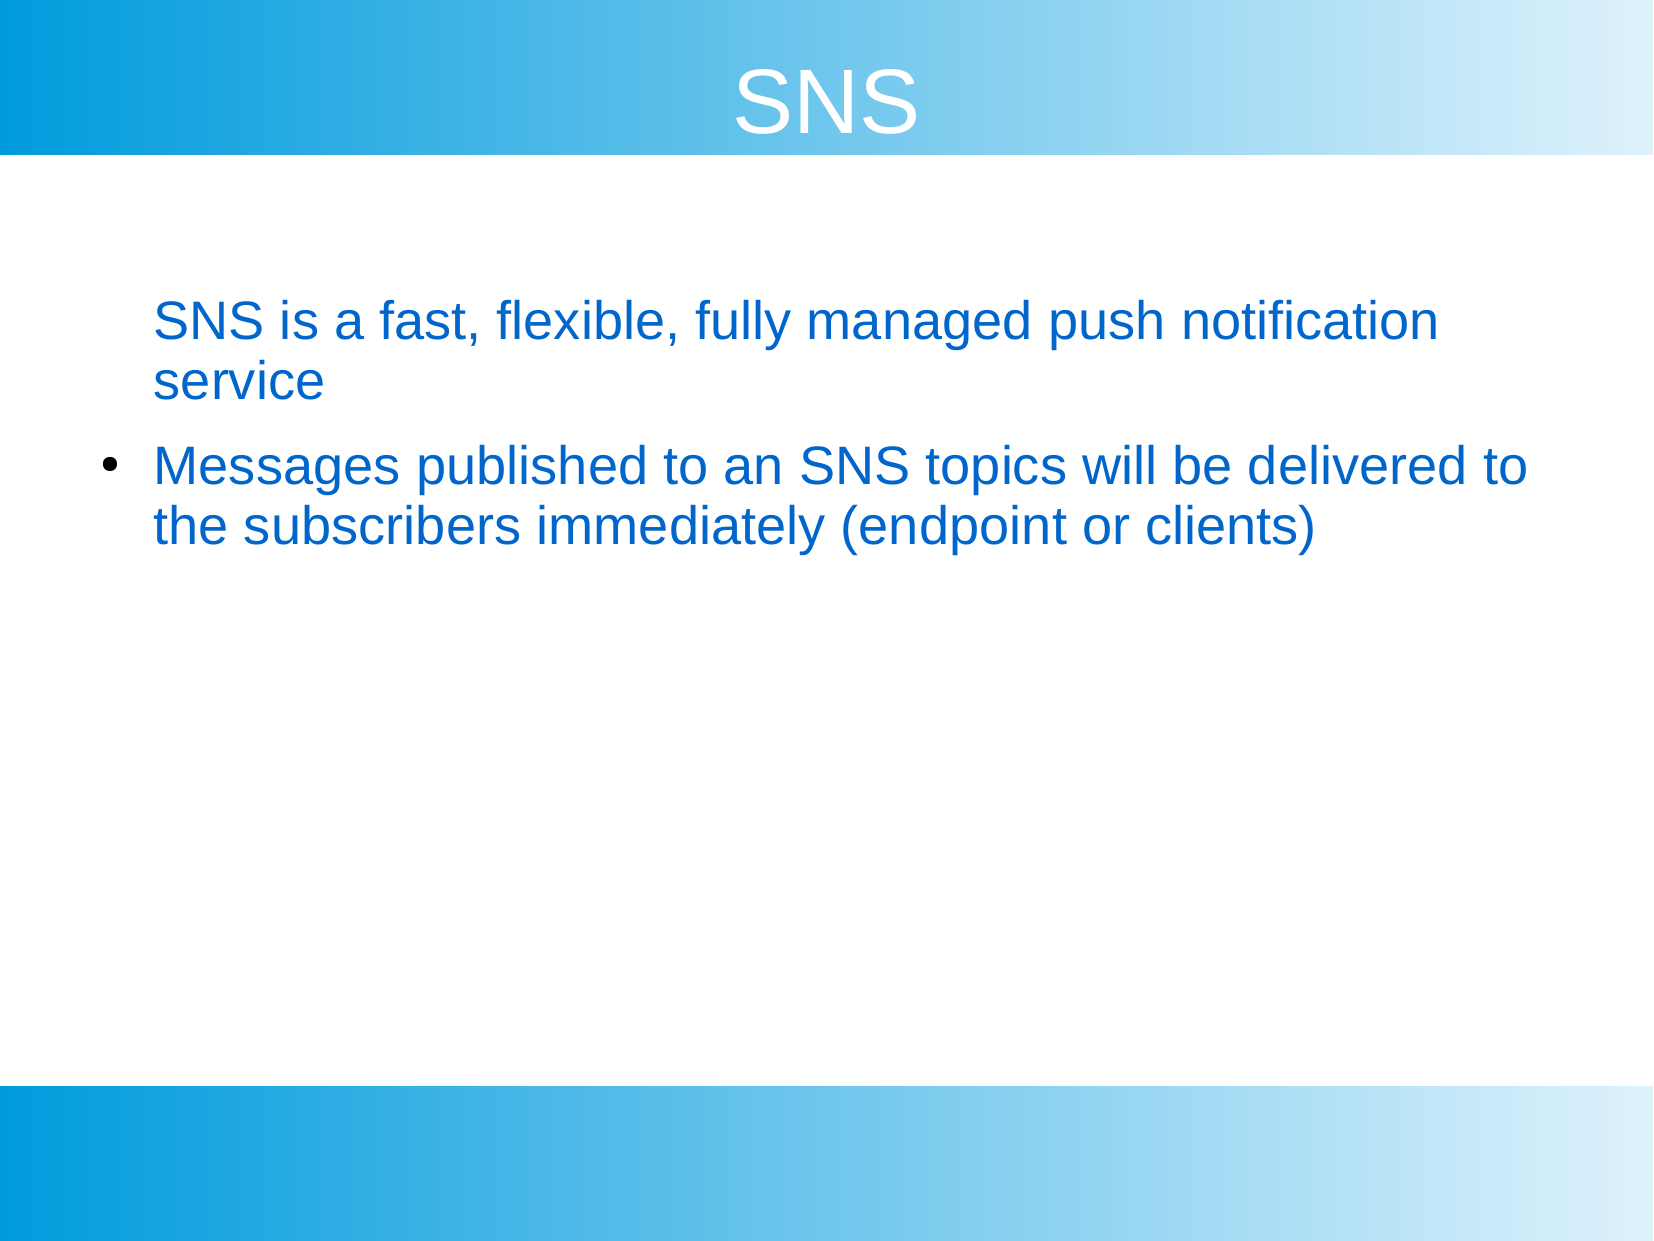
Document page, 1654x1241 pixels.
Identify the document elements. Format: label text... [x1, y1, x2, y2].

title SNS [82, 49, 1571, 155]
list SNS is a fast, flexible, fully managed push notification service Messages published to an SNS topics will be delivered to the subscribers immediately (endpoint or clients) [82, 290, 1571, 1010]
